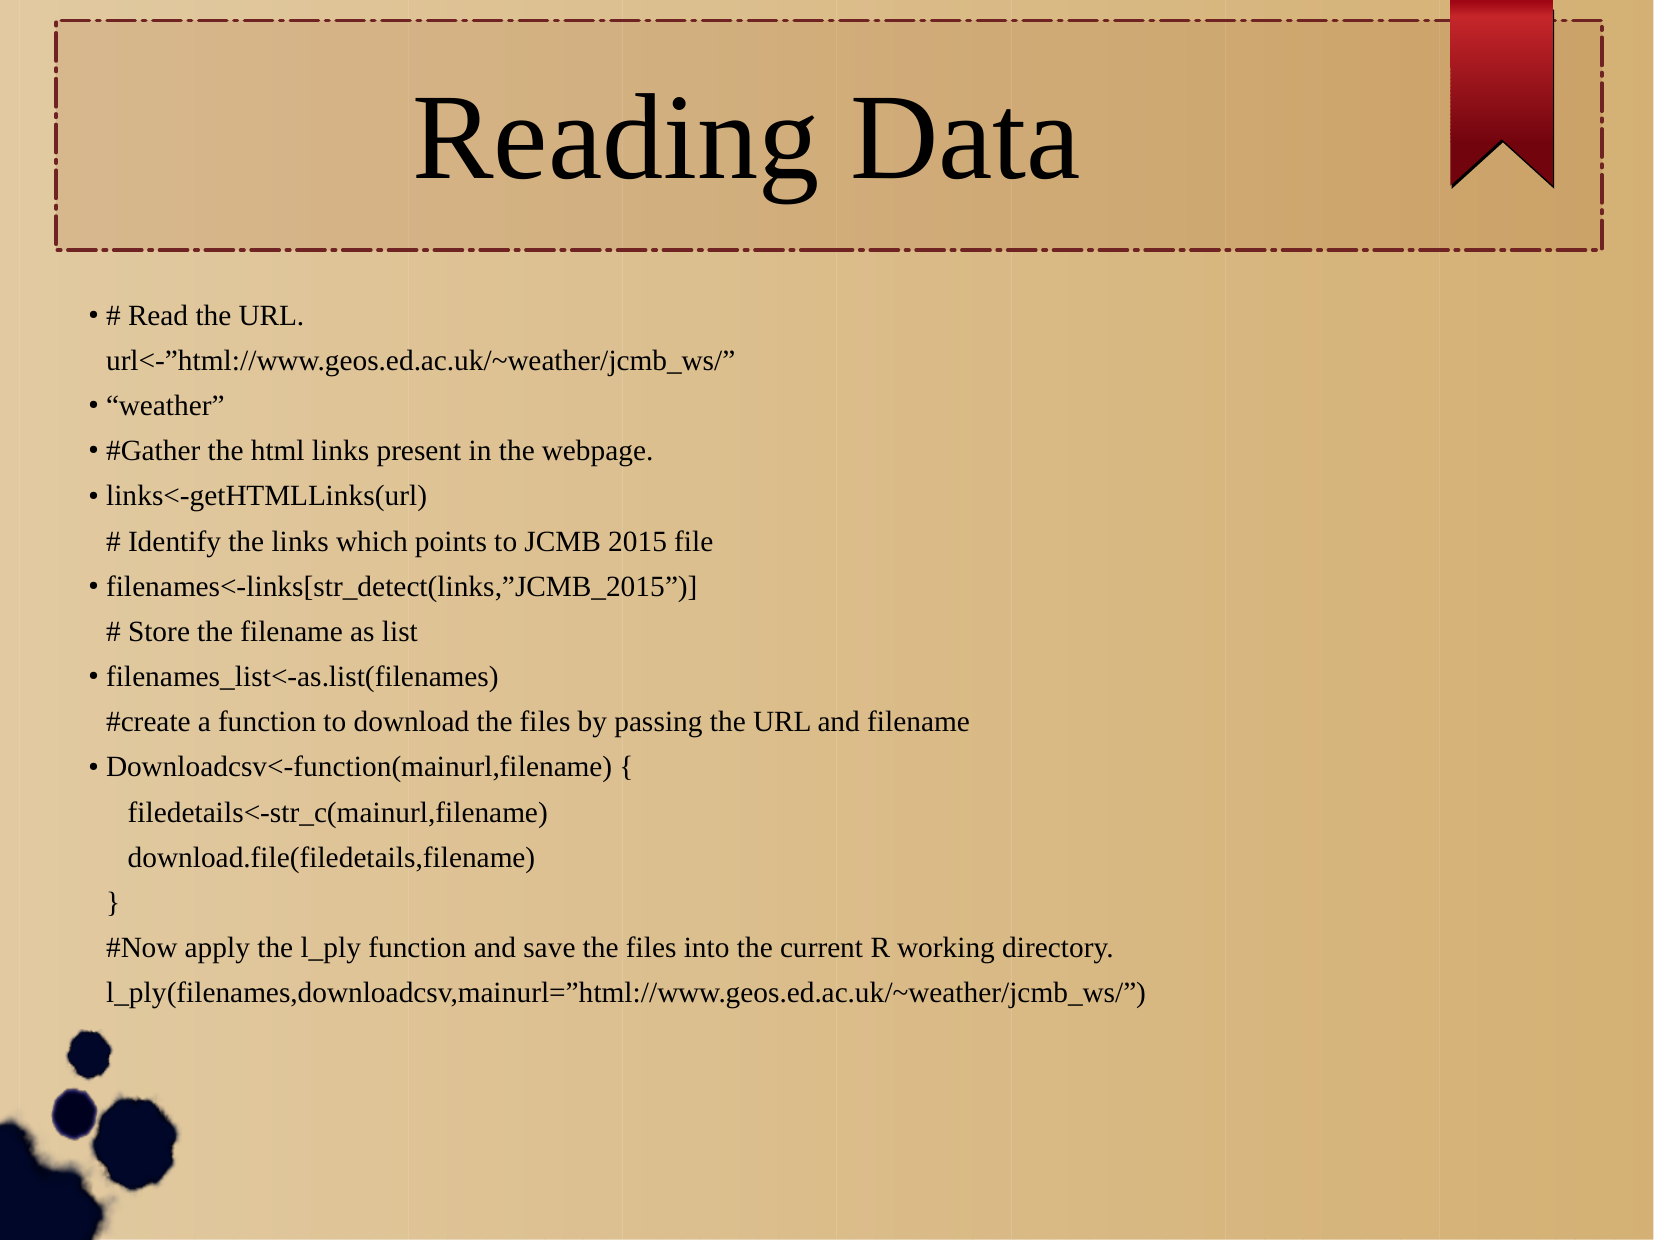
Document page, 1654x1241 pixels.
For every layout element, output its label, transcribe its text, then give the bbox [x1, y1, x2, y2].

title Reading Data [82, 47, 1412, 229]
list # Read the URL. url<-”html://www.geos.ed.ac.uk/~weather/jcmb_ws/” “weather” #Gather the html links present in the webpage. links<-getHTMLLinks(url) # Identify the links which points to JCMB 2015 file filenames<-links[str_detect(links,”JCMB_2015”)] # Store the filename as list filenames_list<-as.list(filenames) #create a function to download the files by passing the URL and filename Downloadcsv<-function(mainurl,filename) { filedetails<-str_c(mainurl,filename) download.file(filedetails,filename) } #Now apply the l_ply function and save the files into the current R working directory. l_ply(filenames,downloadcsv,mainurl=”html://www.geos.ed.ac.uk/~weather/jcmb_ws/”) [82, 299, 1571, 1019]
